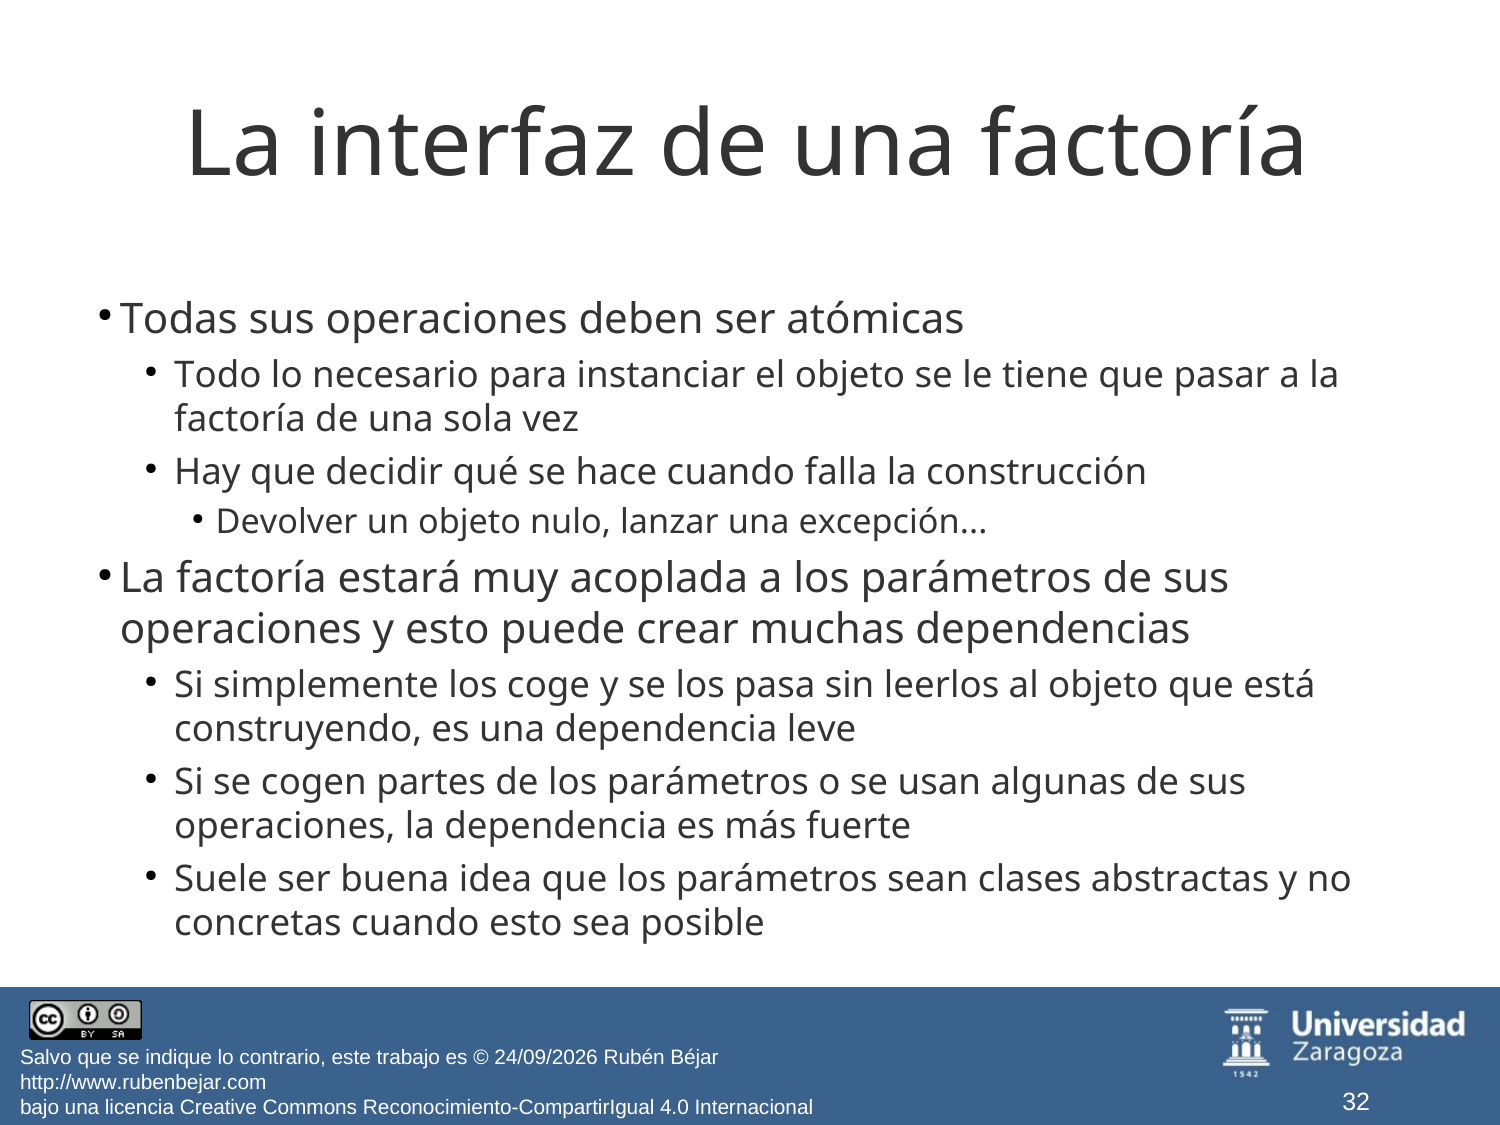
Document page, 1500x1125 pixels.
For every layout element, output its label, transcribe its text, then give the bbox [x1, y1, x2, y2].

list Todas sus operaciones deben ser atómicas Todo lo necesario para instanciar el objeto se le tiene que pasar a la factoría de una sola vez Hay que decidir qué se hace cuando falla la construcción Devolver un objeto nulo, lanzar una excepción... La factoría estará muy acoplada a los parámetros de sus operaciones y esto puede crear muchas dependencias Si simplemente los coge y se los pasa sin leerlos al objeto que está construyendo, es una dependencia leve Si se cogen partes de los parámetros o se usan algunas de sus operaciones, la dependencia es más fuerte Suele ser buena idea que los parámetros sean clases abstractas y no concretas cuando esto sea posible [82, 283, 1418, 957]
picture [0, 987, 1500, 1125]
title La interfaz de una factoría [74, 21, 1420, 257]
